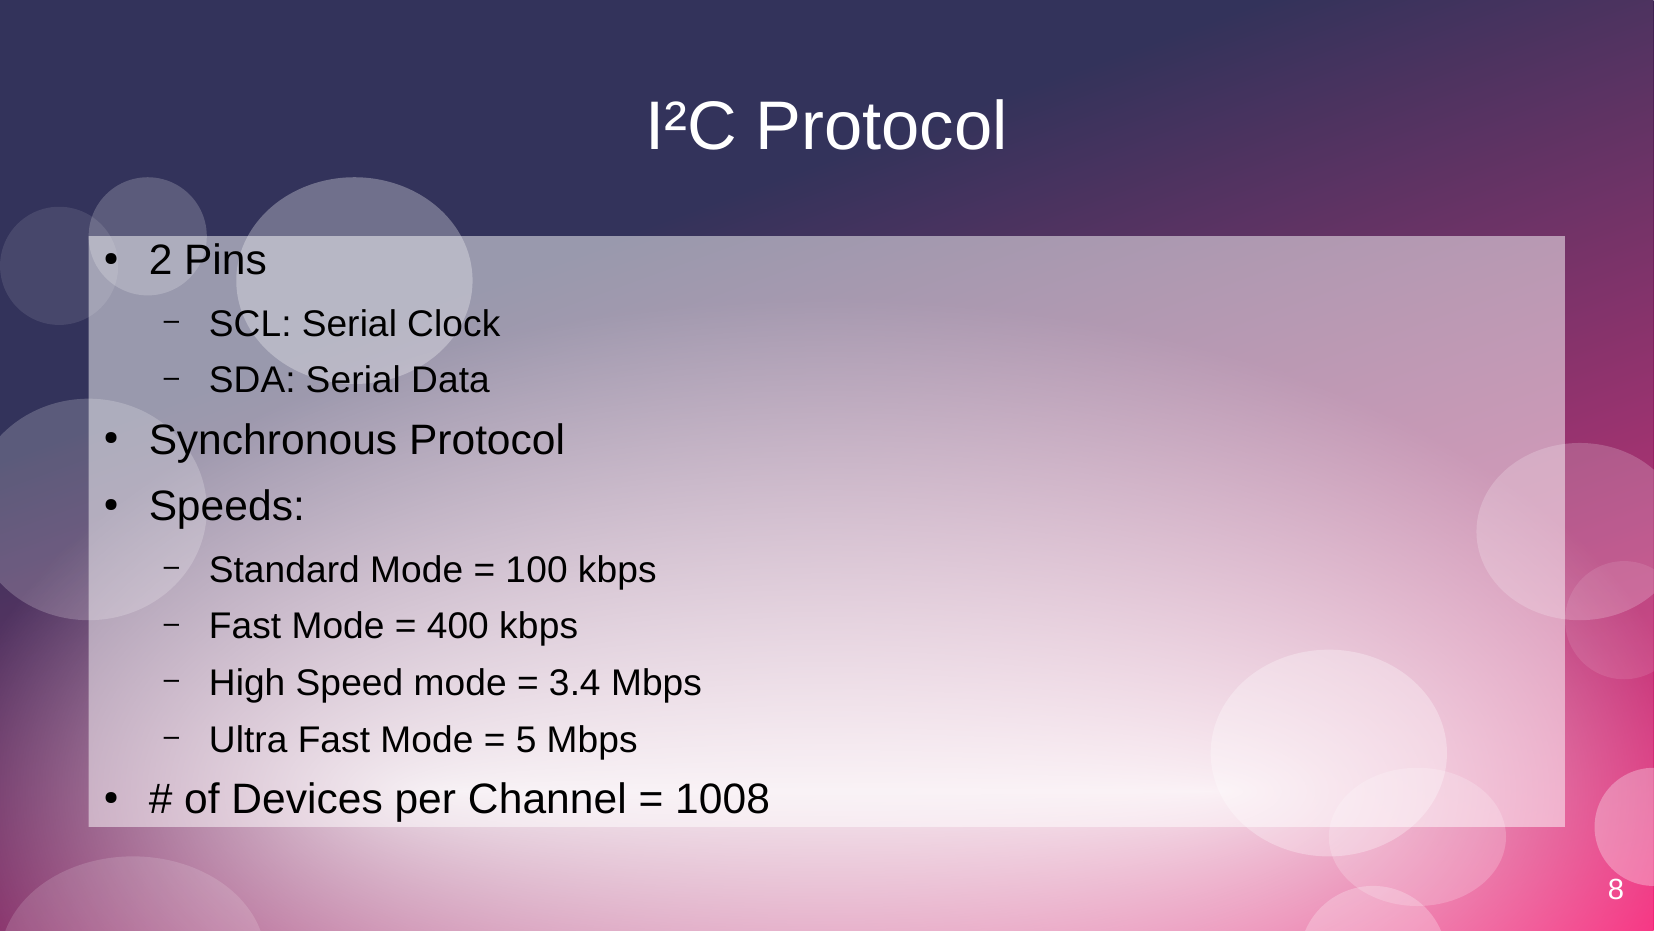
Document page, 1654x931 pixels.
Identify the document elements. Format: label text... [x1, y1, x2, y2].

list 2 Pins SCL: Serial Clock SDA: Serial Data Synchronous Protocol Speeds: Standard Mode = 100 kbps Fast Mode = 400 kbps High Speed mode = 3.4 Mbps Ultra Fast Mode = 5 Mbps # of Devices per Channel = 1008 [88, 236, 1565, 827]
title I²C Protocol [88, 44, 1565, 207]
